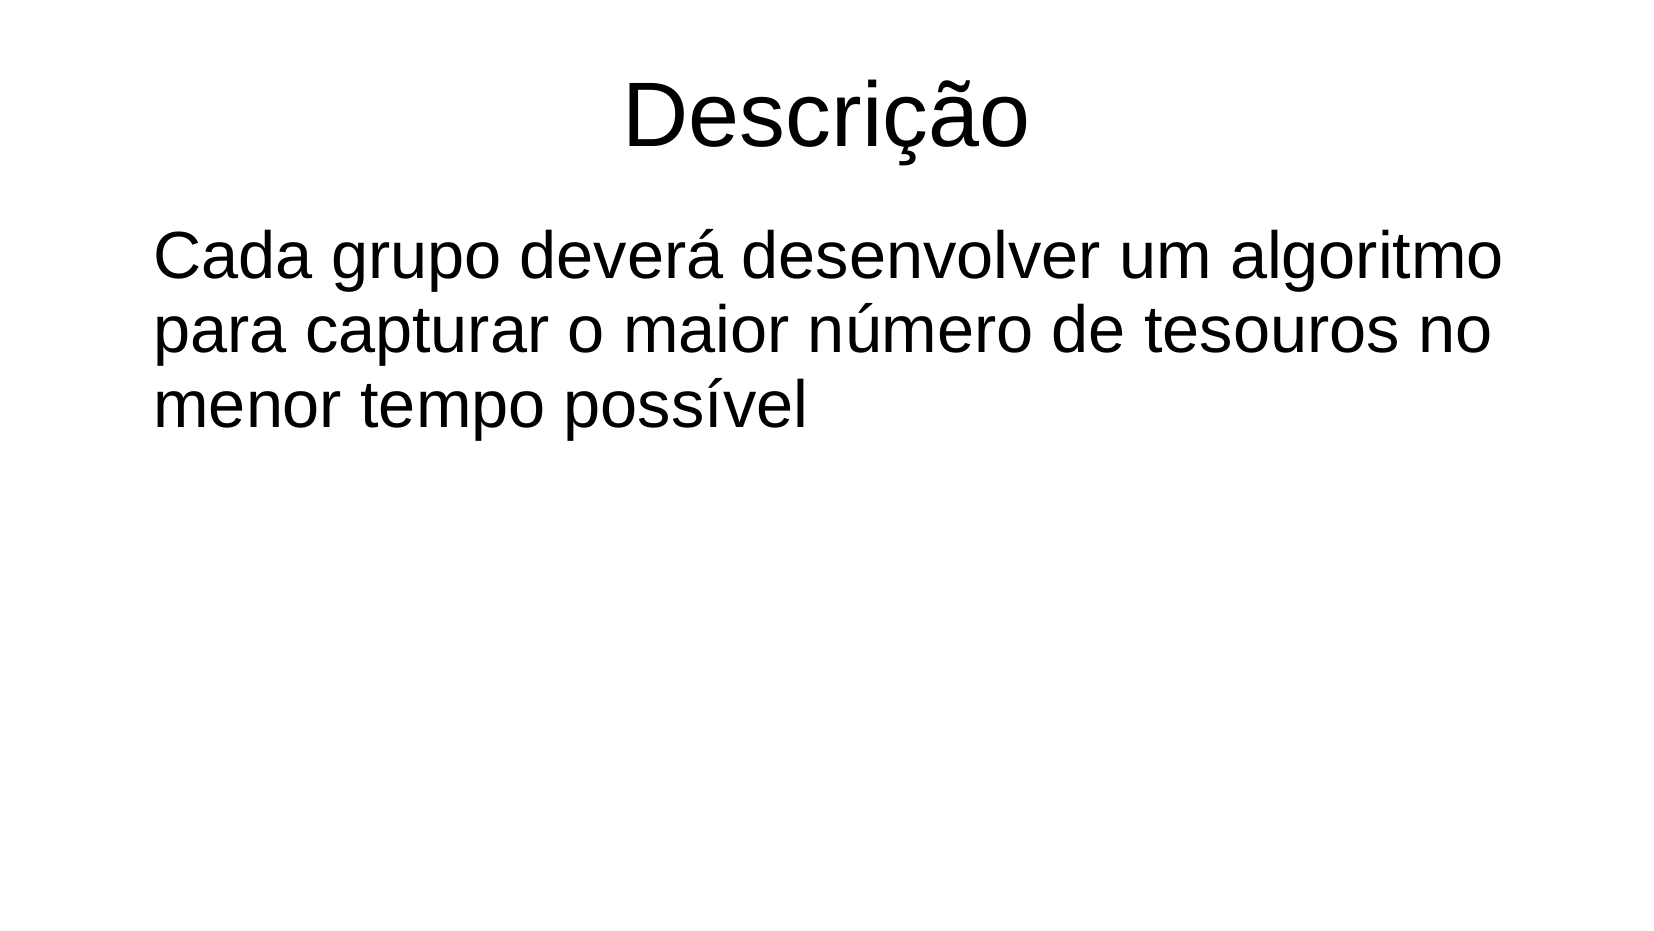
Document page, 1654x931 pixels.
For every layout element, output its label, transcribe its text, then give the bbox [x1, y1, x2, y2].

list Cada grupo deverá desenvolver um algoritmo para capturar o maior número de tesouros no menor tempo possível [82, 217, 1571, 758]
title Descrição [82, 37, 1571, 193]
